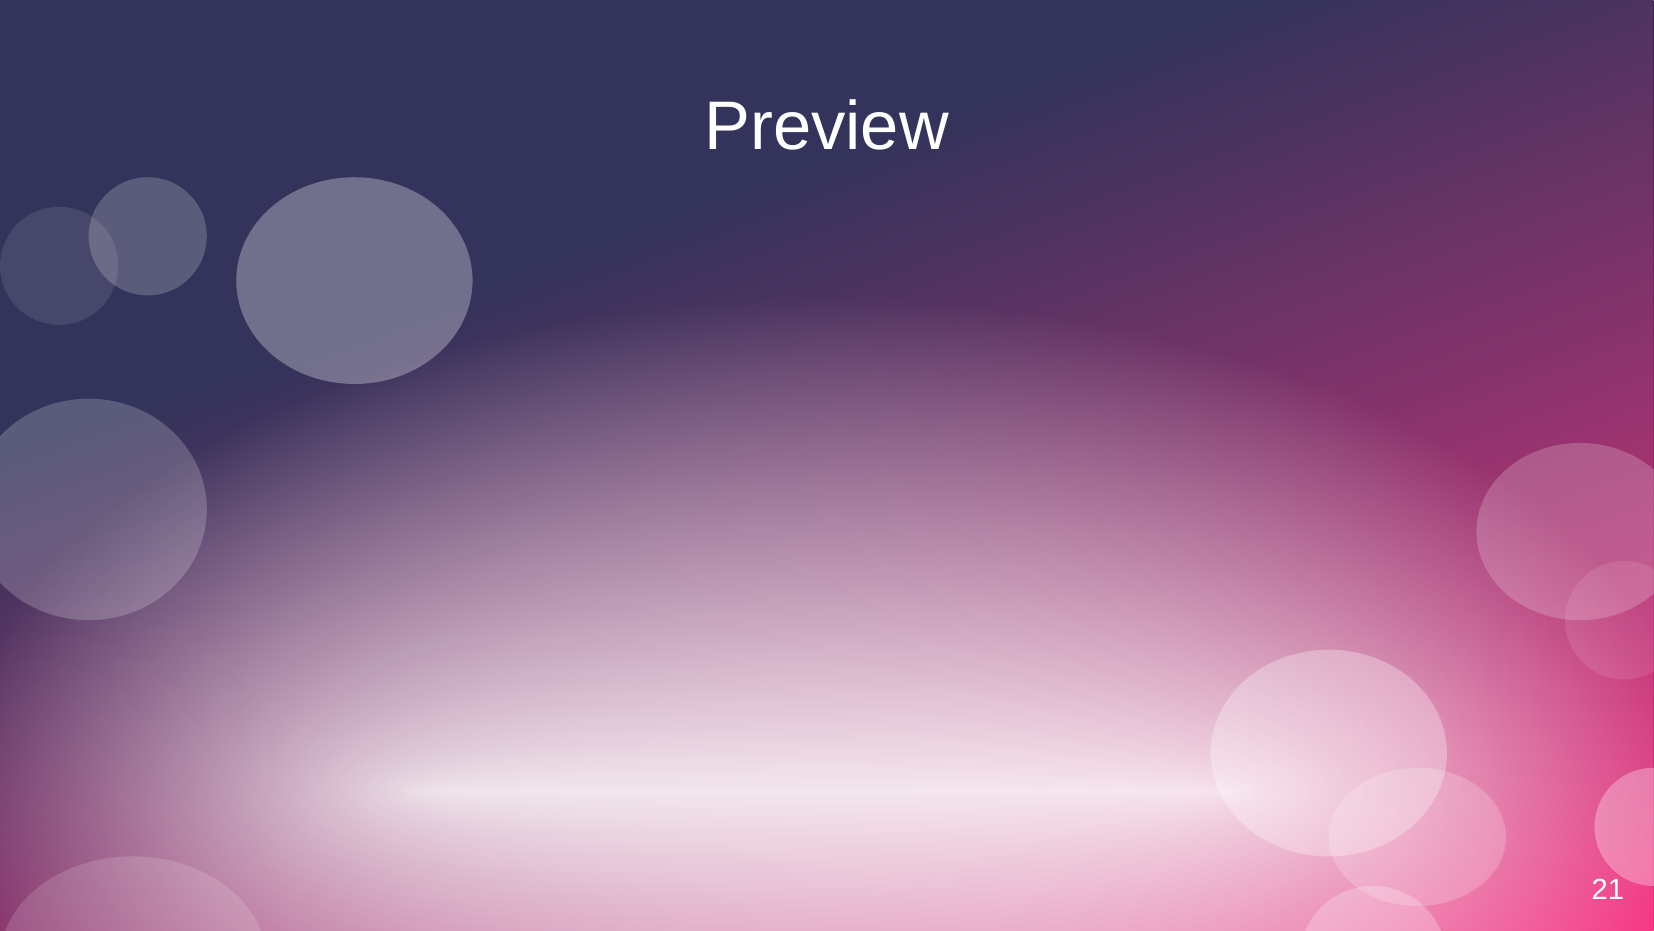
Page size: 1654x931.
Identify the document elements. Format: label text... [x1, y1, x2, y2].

title Preview [88, 44, 1565, 207]
